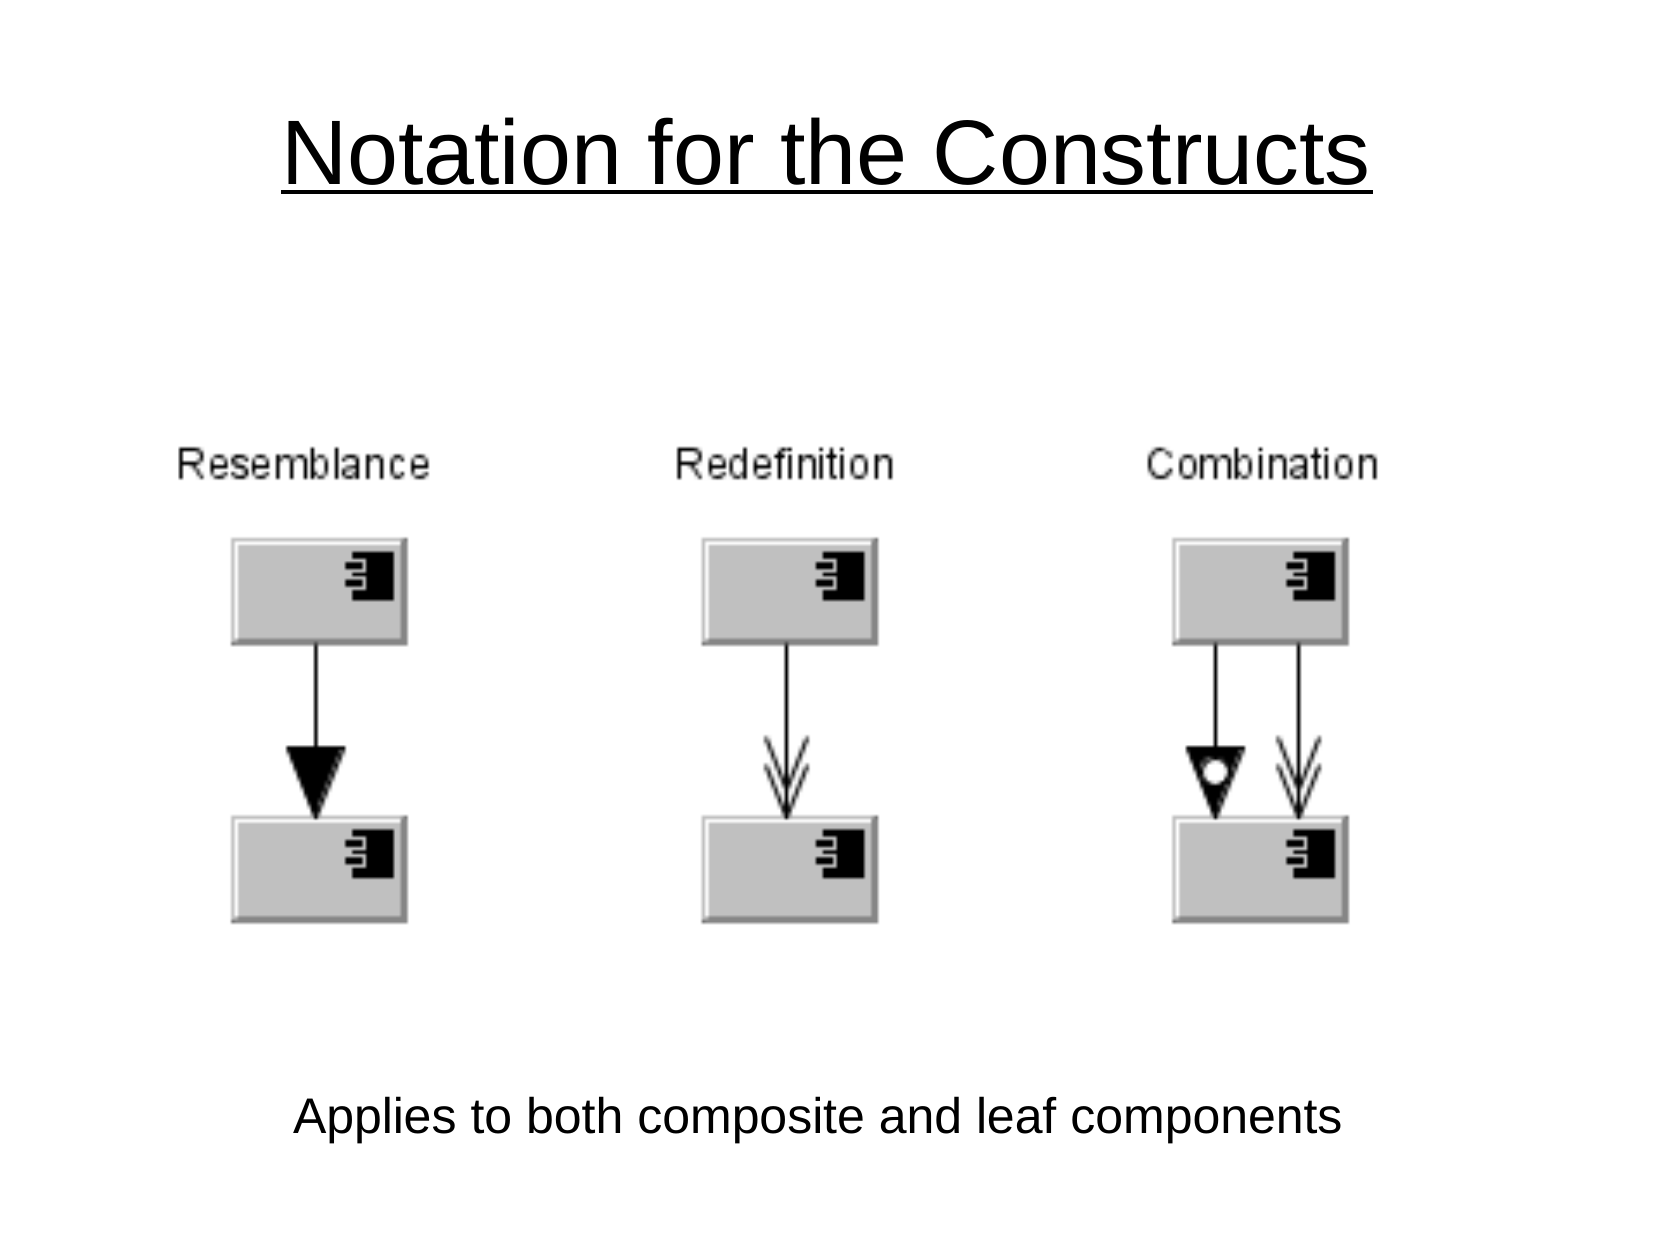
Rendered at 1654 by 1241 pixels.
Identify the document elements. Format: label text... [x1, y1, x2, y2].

text_box Applies to both composite and leaf components [278, 1081, 1359, 1152]
picture [177, 442, 1395, 928]
title Notation for the Constructs [82, 49, 1571, 257]
